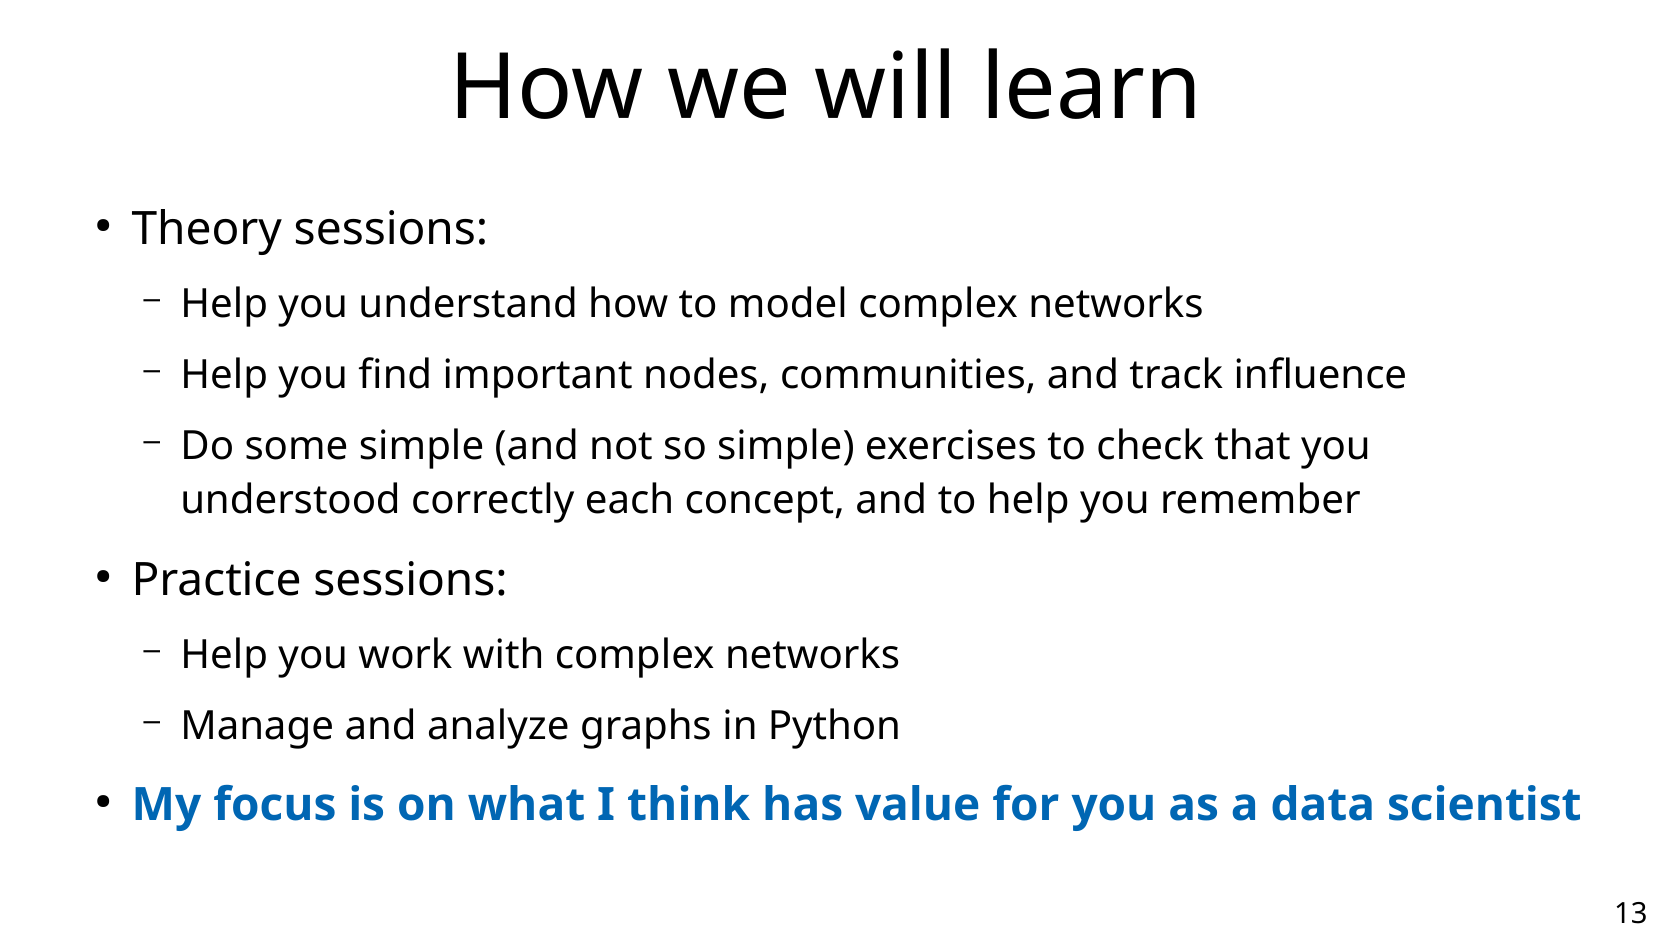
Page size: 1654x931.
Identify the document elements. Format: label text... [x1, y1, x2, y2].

title How we will learn [82, 1, 1571, 166]
list Theory sessions: Help you understand how to model complex networks Help you find important nodes, communities, and track influence Do some simple (and not so simple) exercises to check that you understood correctly each concept, and to help you remember Practice sessions: Help you work with complex networks Manage and analyze graphs in Python My focus is on what I think has value for you as a data scientist [82, 195, 1591, 901]
